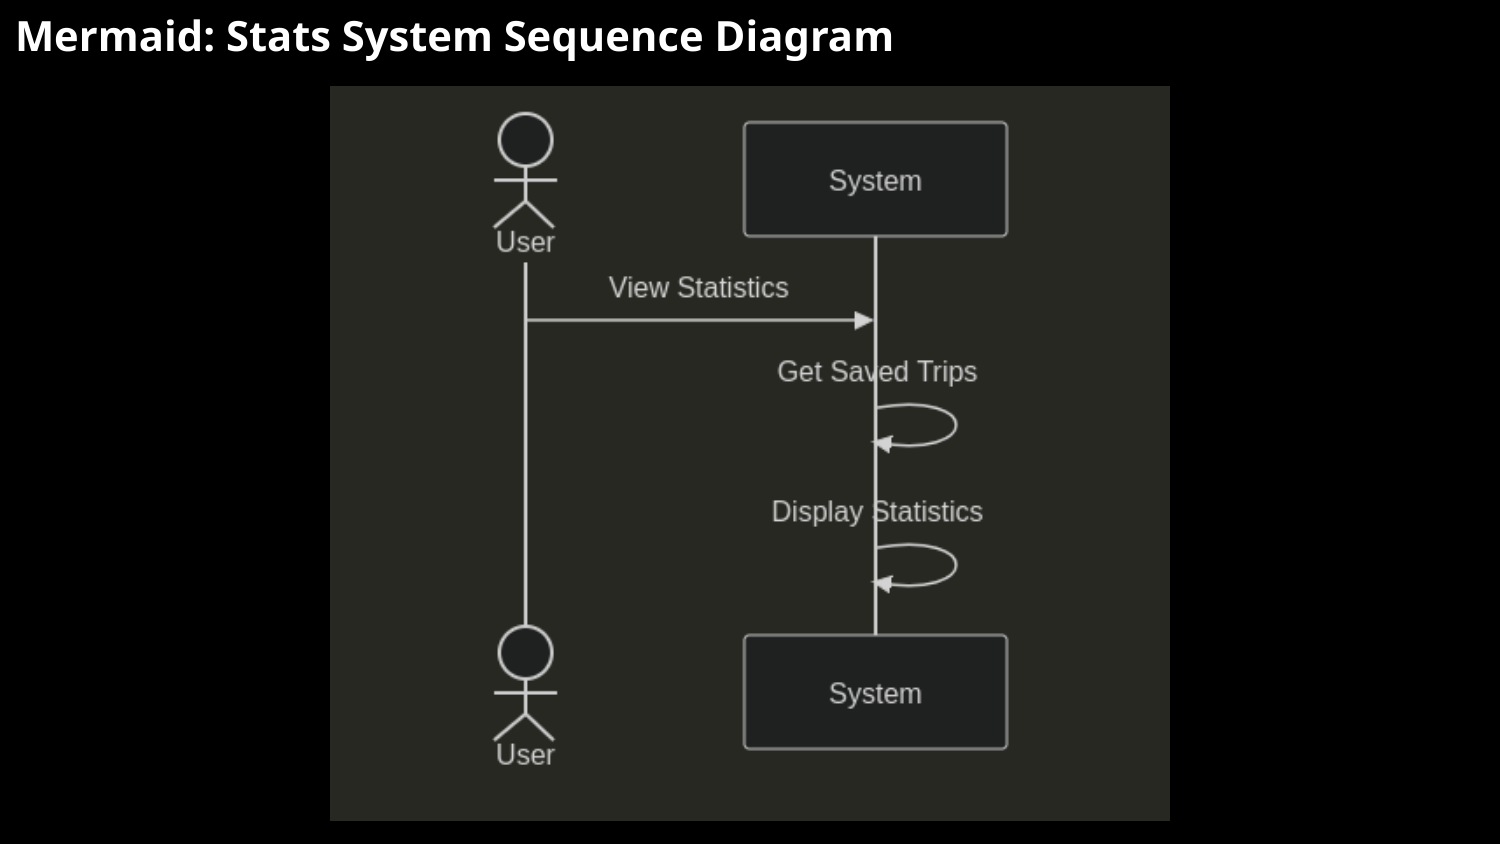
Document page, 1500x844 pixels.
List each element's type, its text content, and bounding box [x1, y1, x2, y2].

picture [330, 86, 1170, 822]
title Mermaid: Stats System Sequence Diagram [0, 0, 1500, 94]
